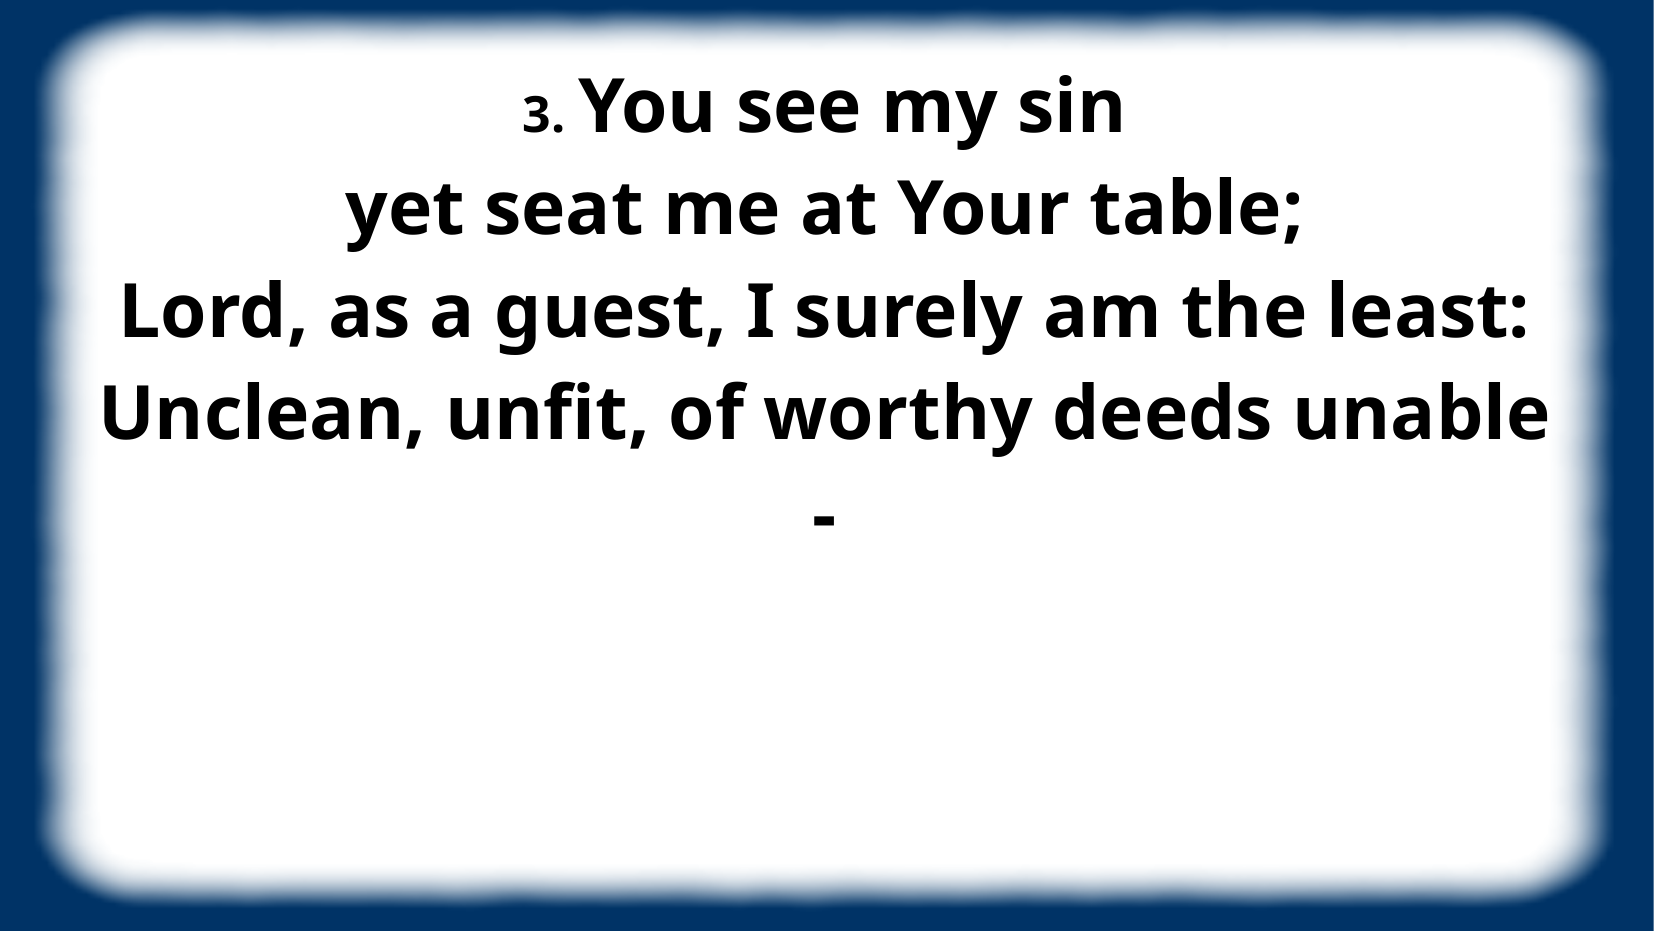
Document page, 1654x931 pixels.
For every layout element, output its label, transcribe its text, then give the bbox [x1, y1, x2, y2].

text_box 3. You see my sin yet seat me at Your table; Lord, as a guest, I surely am the least: Unclean, unfit, of worthy deeds unable - [75, 45, 1576, 481]
picture [0, 0, 1654, 931]
